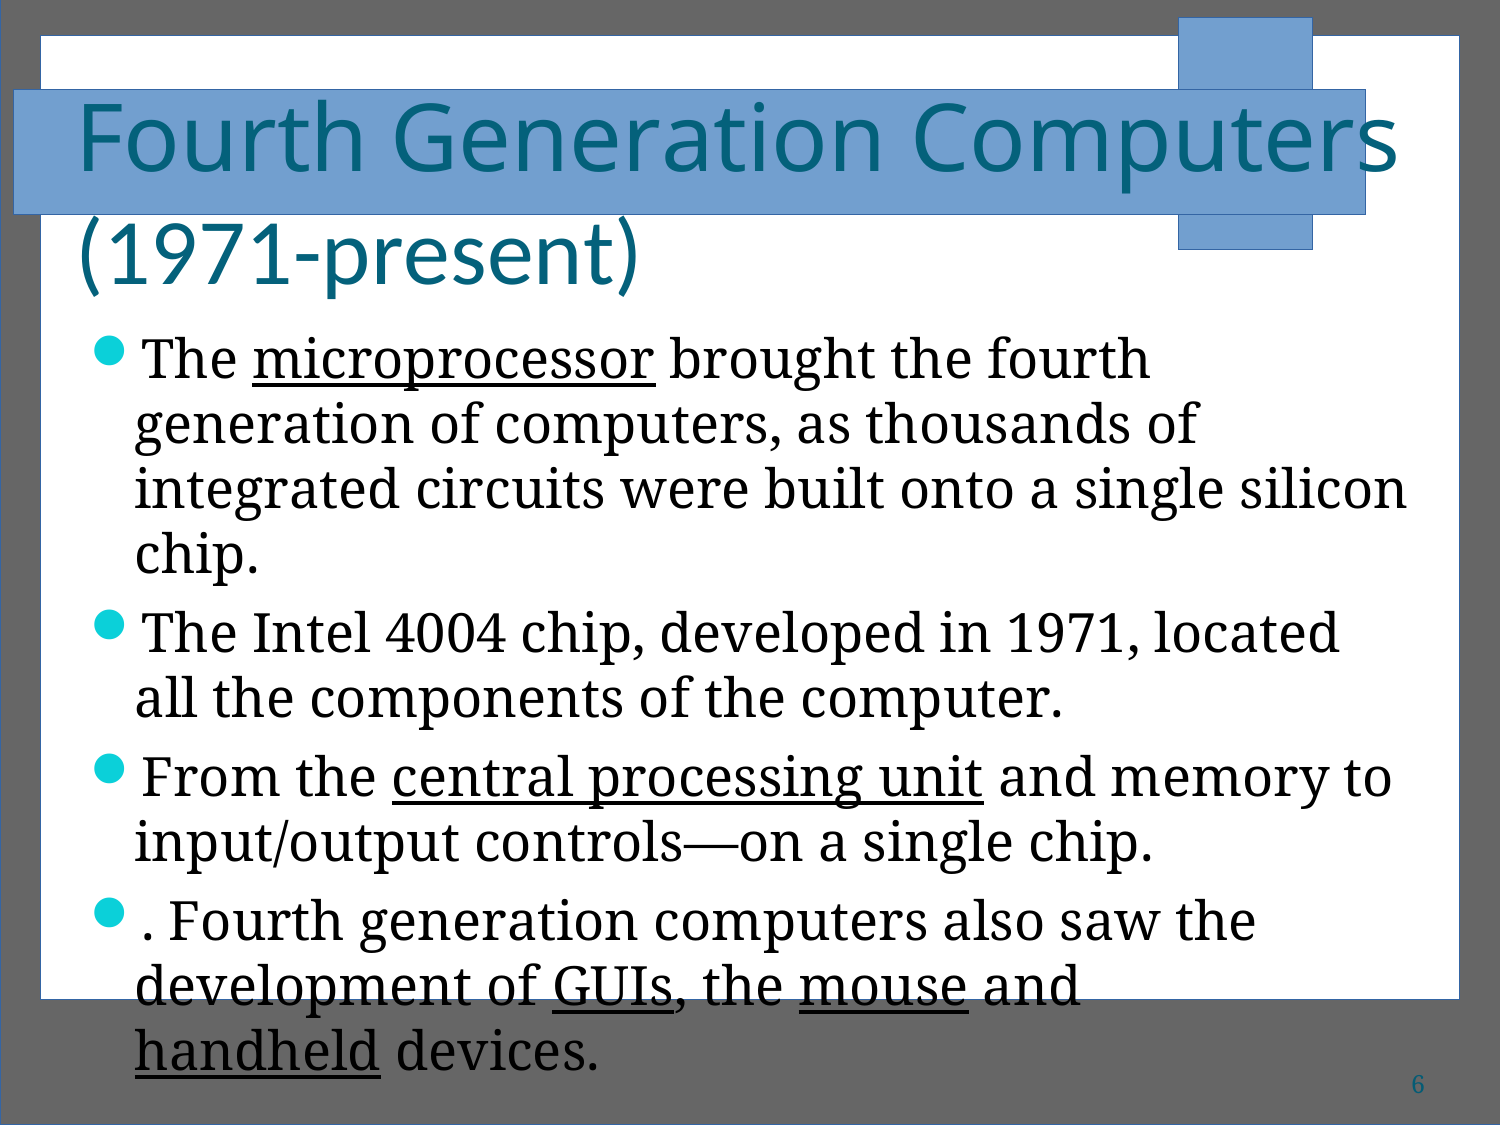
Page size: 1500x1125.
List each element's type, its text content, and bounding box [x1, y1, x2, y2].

text_box <number> [1299, 1042, 1426, 1103]
text_box Fourth Generation Computers (1971-present) [75, 115, 1426, 304]
text_box The microprocessor brought the fourth generation of computers, as thousands of integrated circuits were built onto a single silicon chip. The Intel 4004 chip, developed in 1971, located all the components of the computer. From the central processing unit and memory to input/output controls—on a single chip. . Fourth generation computers also saw the development of GUIs, the mouse and handheld devices. [75, 317, 1426, 1038]
